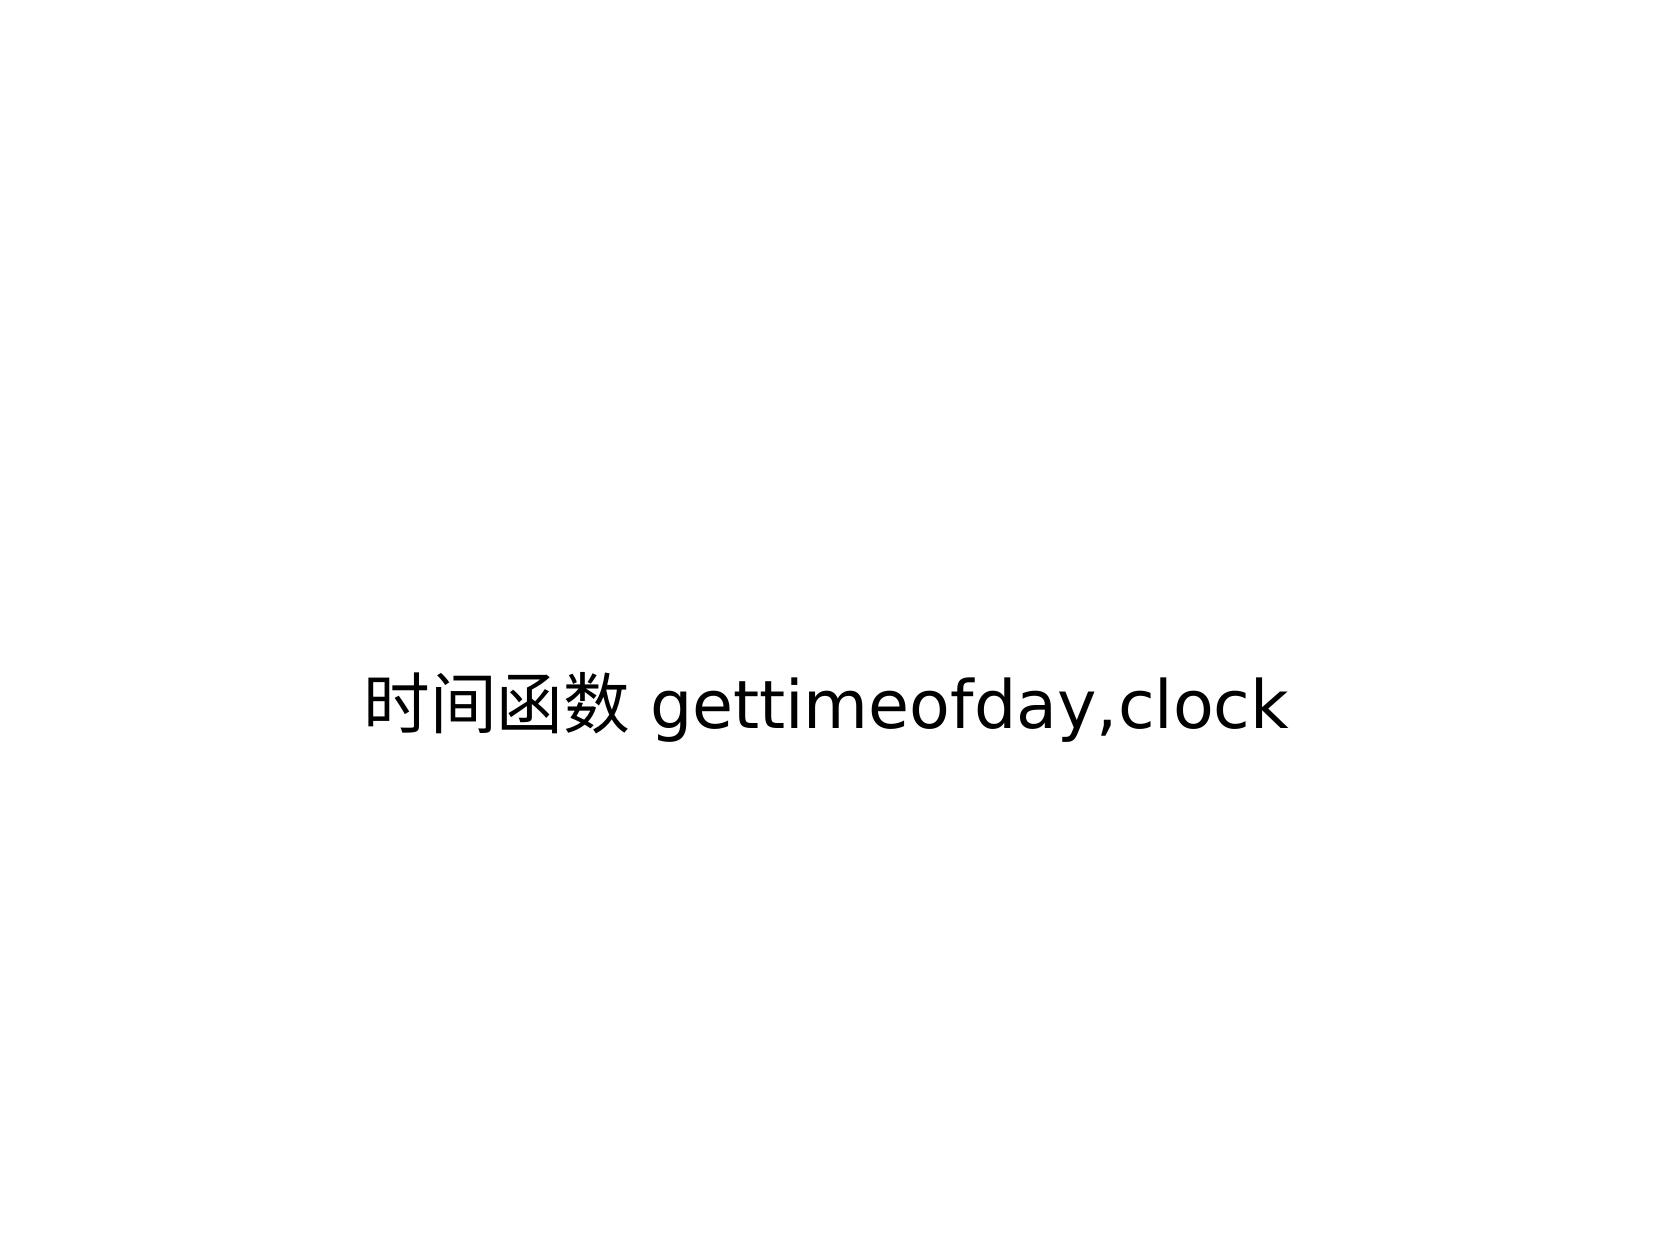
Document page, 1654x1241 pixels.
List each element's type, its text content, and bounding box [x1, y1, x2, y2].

subtitle 时间函数gettimeofday,clock [82, 297, 1571, 1102]
